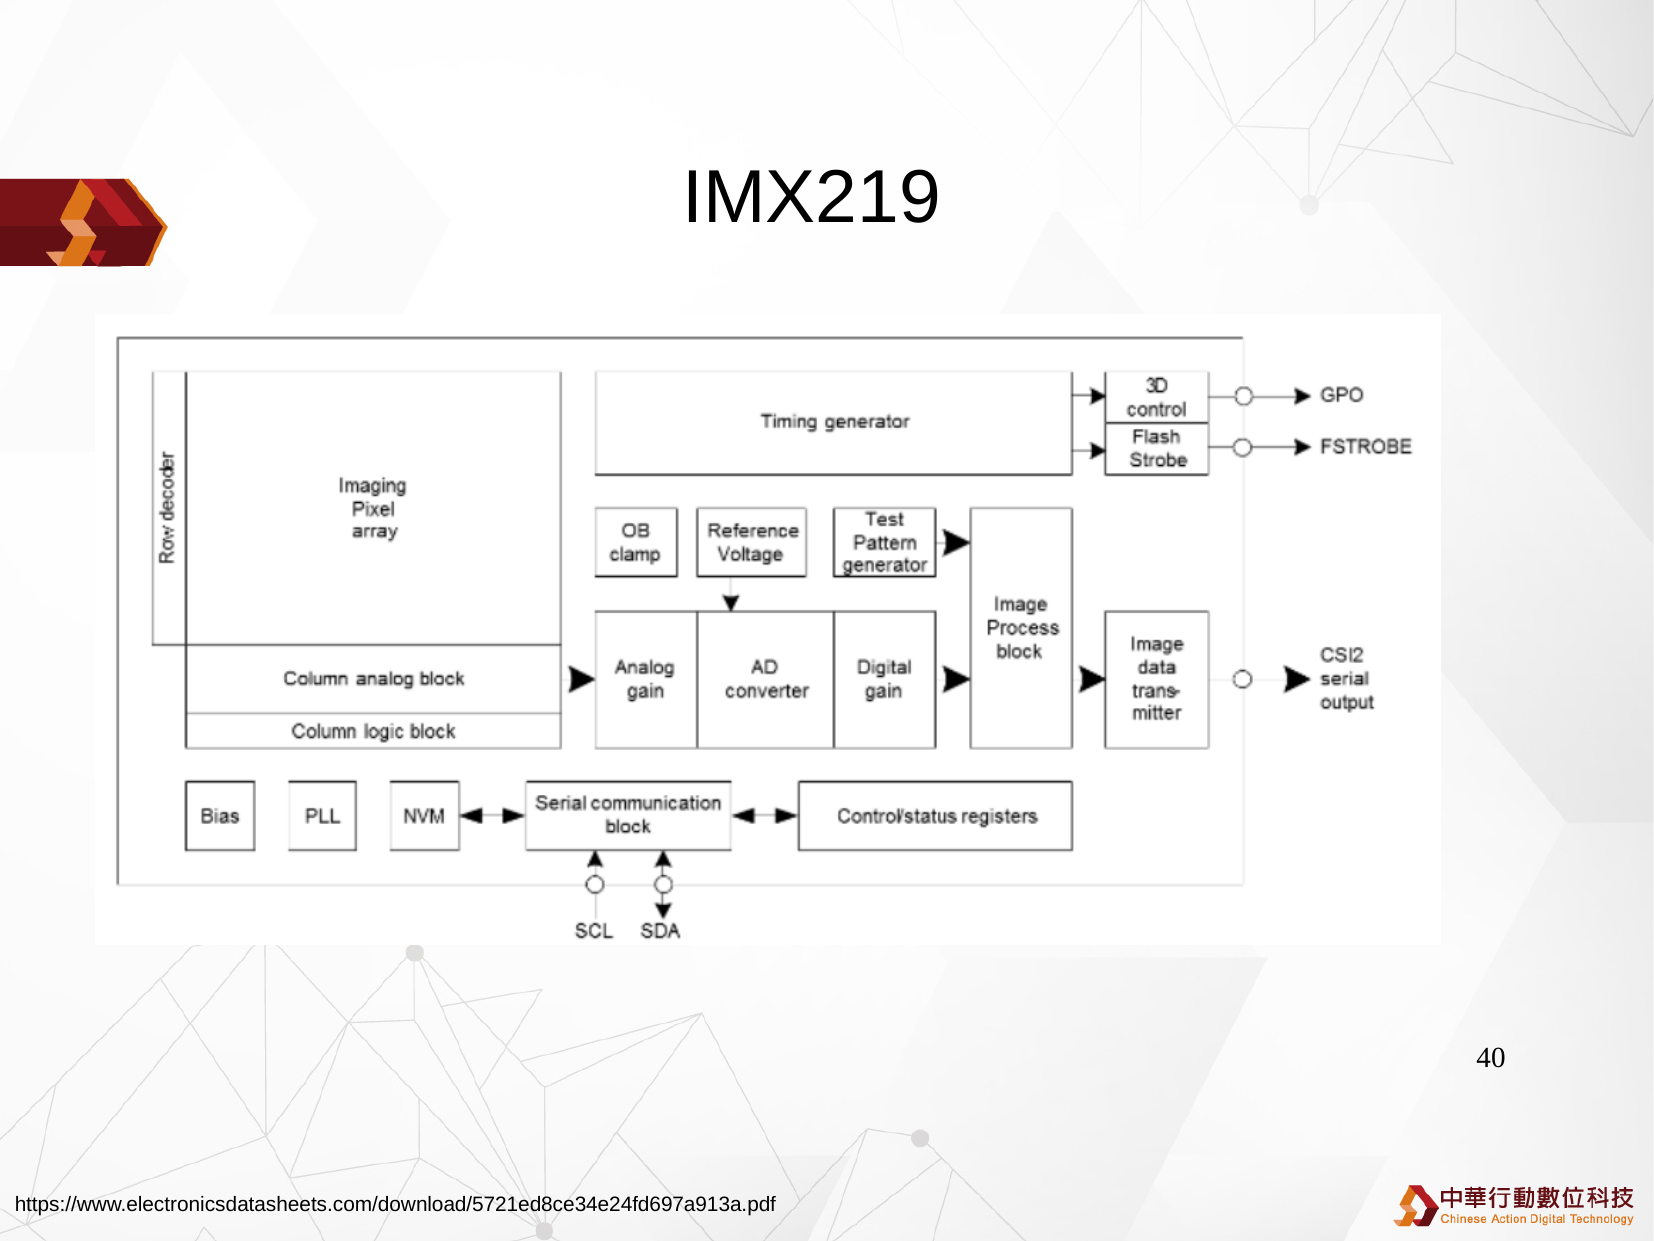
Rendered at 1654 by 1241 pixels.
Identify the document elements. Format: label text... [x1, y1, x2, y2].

picture [0, 0, 1654, 1241]
title IMX219 [118, 112, 1506, 281]
text_box https://www.electronicsdatasheets.com/download/5721ed8ce34e24fd697a913a.pdf [0, 1185, 811, 1241]
